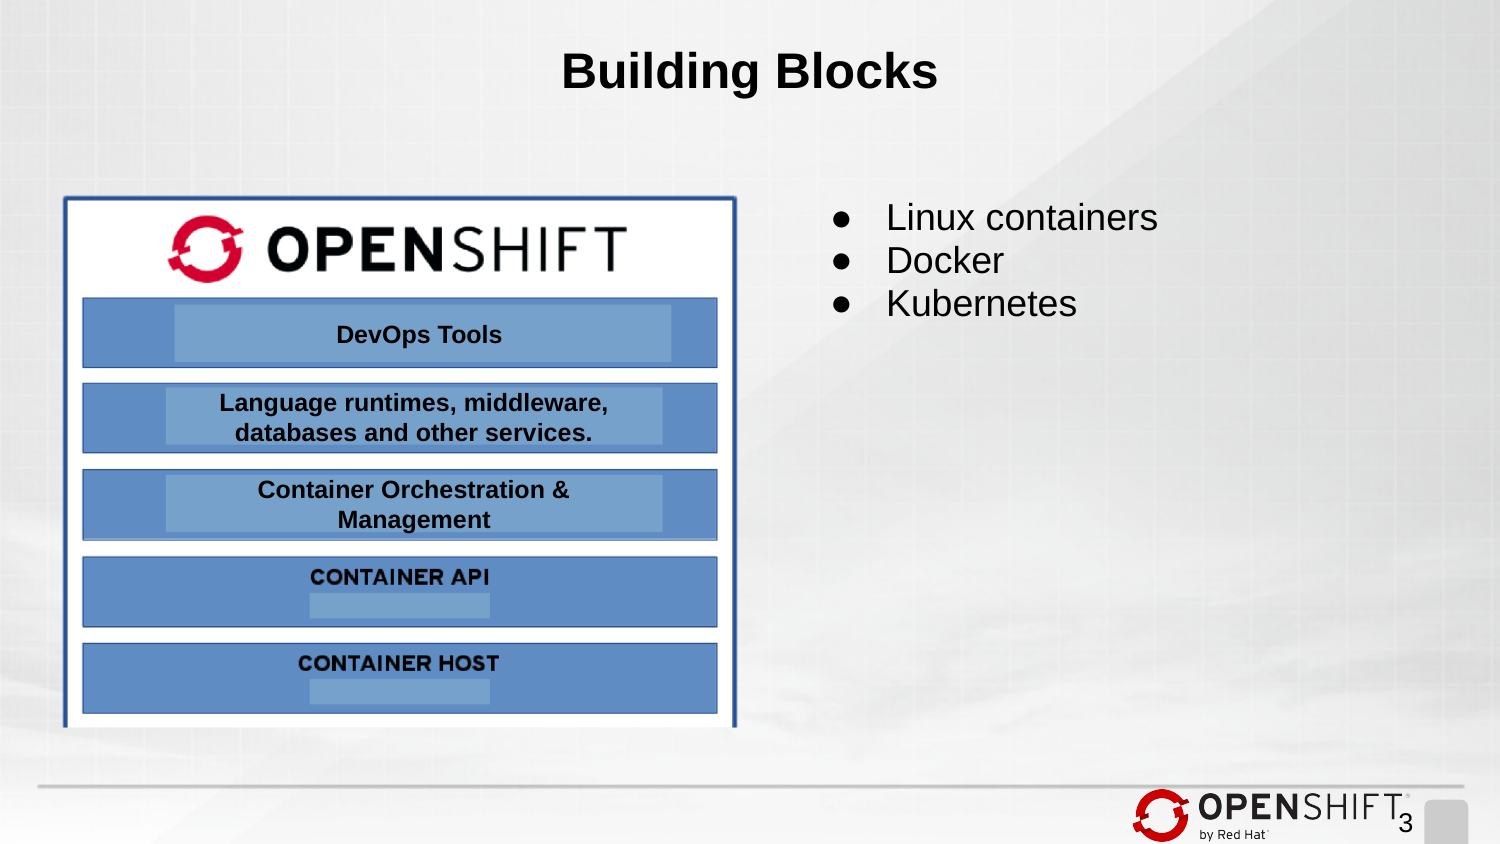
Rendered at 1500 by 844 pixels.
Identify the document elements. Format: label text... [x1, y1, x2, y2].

list Linux containers Docker Kubernetes [781, 181, 1451, 737]
picture [0, 0, 1500, 844]
title Building Blocks [164, 8, 1336, 128]
text_box [309, 593, 490, 619]
text_box Language runtimes, middleware, databases and other services. [165, 387, 663, 445]
text_box DevOps Tools [174, 304, 672, 362]
text_box [309, 679, 490, 705]
text_box Container Orchestration & Management [165, 474, 663, 533]
slide_number <number> [1383, 789, 1474, 844]
